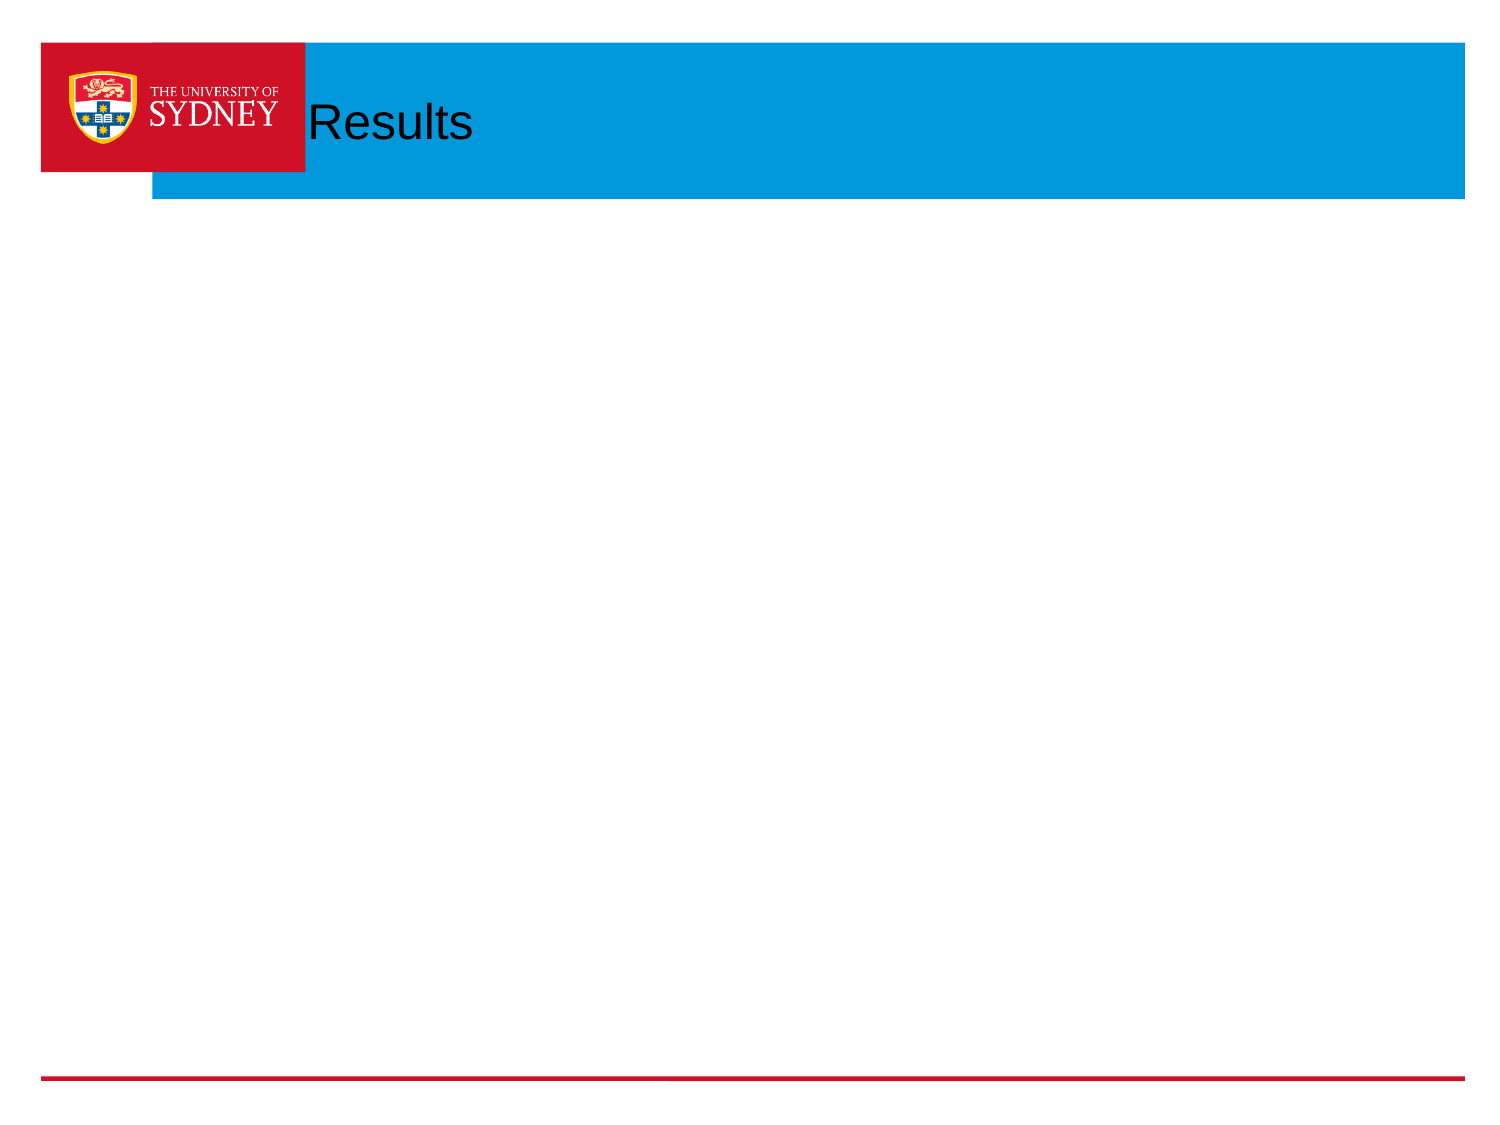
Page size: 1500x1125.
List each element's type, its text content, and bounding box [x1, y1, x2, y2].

title Results [307, 70, 1463, 175]
picture [69, 71, 278, 144]
